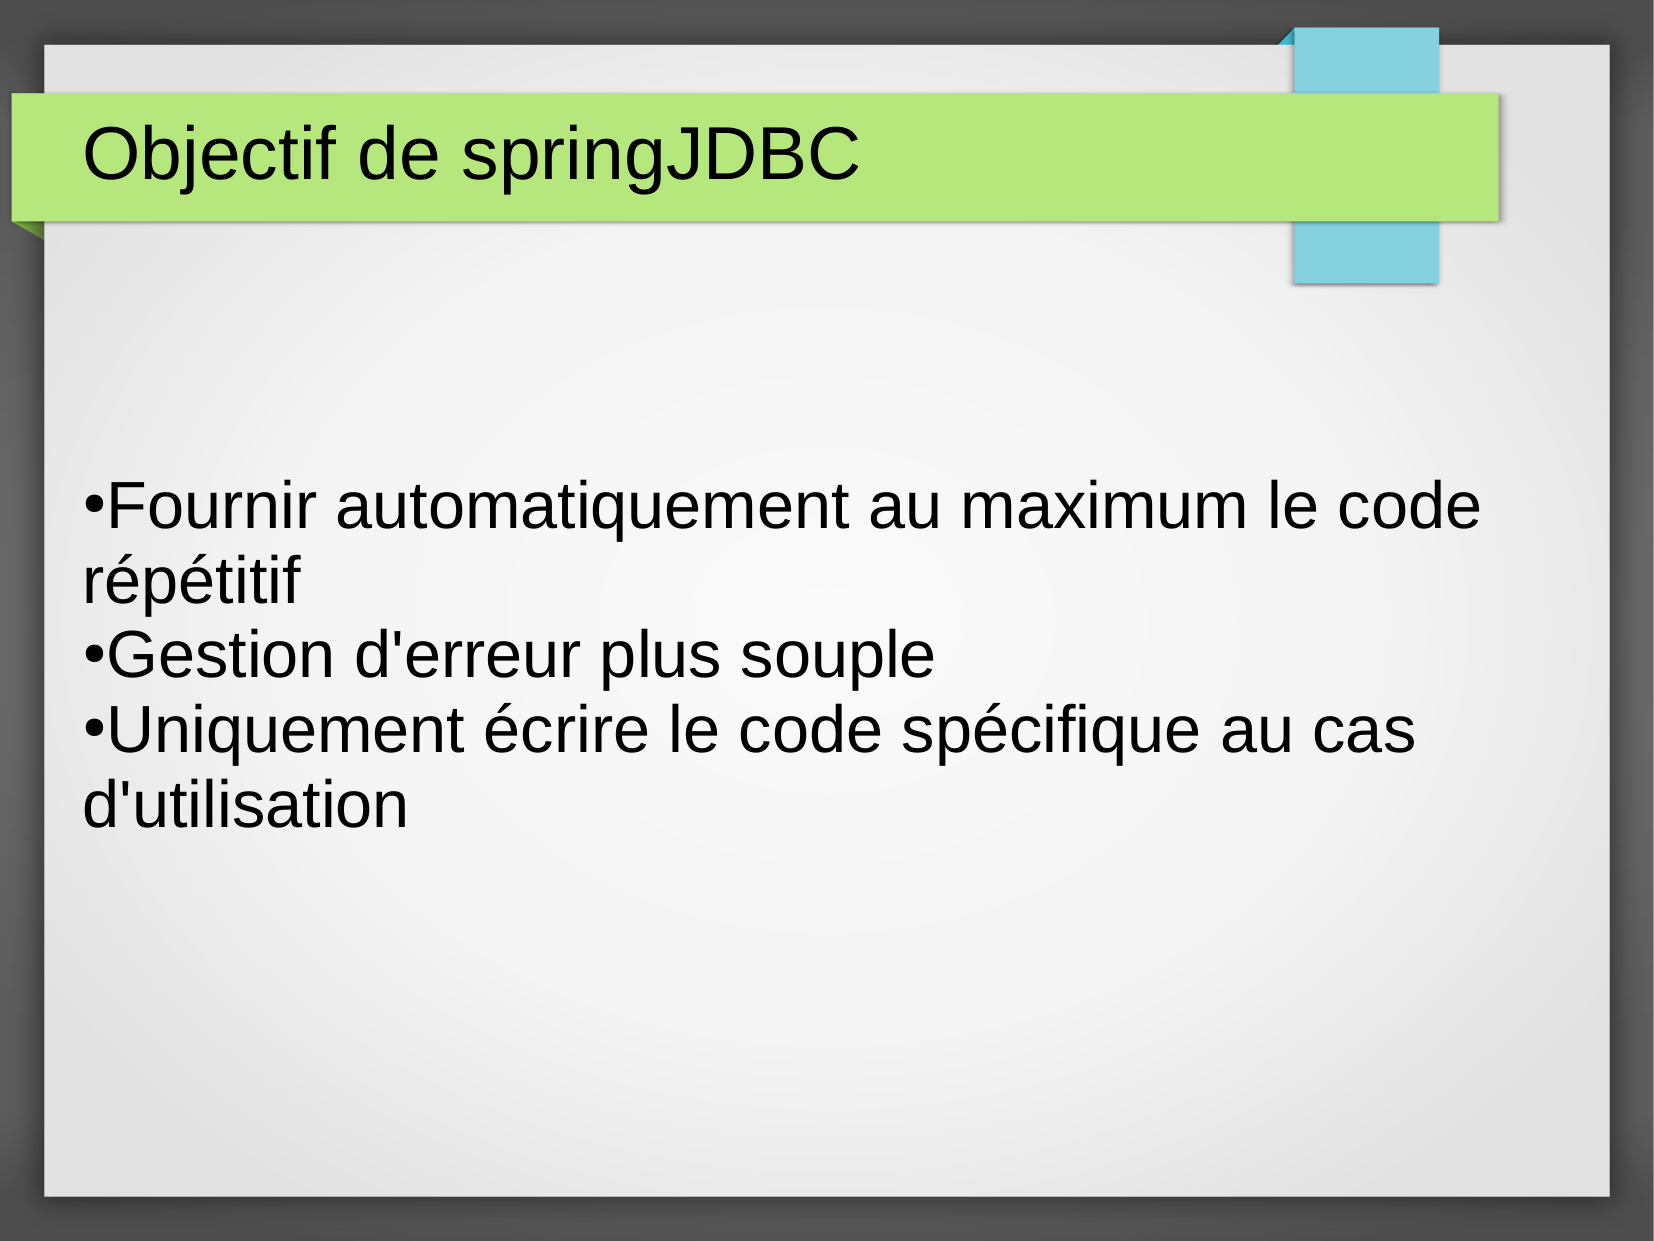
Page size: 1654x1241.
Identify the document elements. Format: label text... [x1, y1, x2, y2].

subtitle Fournir automatiquement au maximum le code répétitif Gestion d'erreur plus souple Uniquement écrire le code spécifique au cas d'utilisation [82, 295, 1571, 1015]
picture [0, 0, 1654, 1241]
title Objectif de springJDBC [82, 94, 1264, 213]
